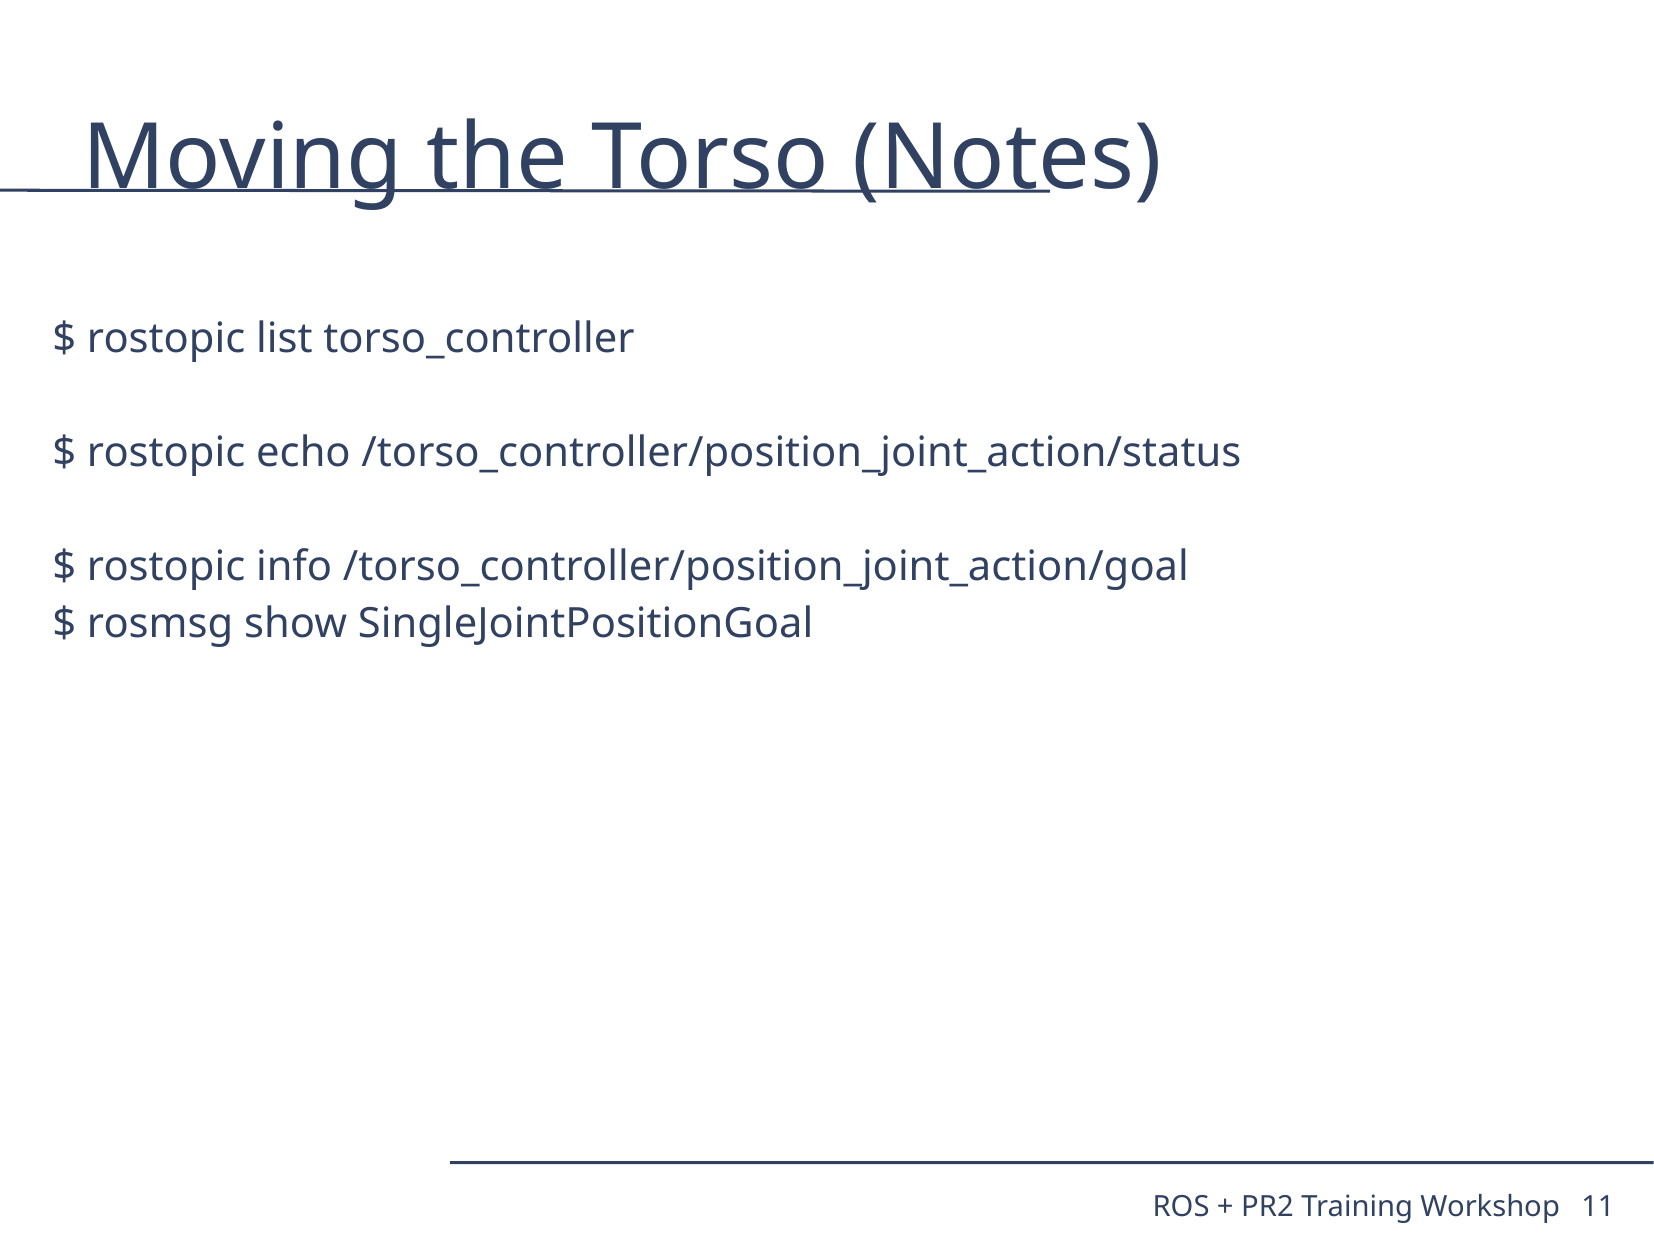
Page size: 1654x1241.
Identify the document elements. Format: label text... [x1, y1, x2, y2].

text_box [271, 617, 283, 636]
text_box [678, 617, 691, 634]
text_box [531, 617, 543, 636]
text_box [295, 617, 308, 634]
text_box [459, 617, 471, 624]
text_box $ rostopic list torso_controller $ rostopic echo /torso_controller/position_joint_action/status $ rostopic info /torso_controller/position_joint_action/goal $ rosmsg show SingleJointPositionGoal [37, 300, 1650, 592]
text_box [221, 592, 1459, 636]
text_box [423, 617, 435, 634]
text_box [759, 617, 772, 634]
text_box [494, 617, 507, 634]
title Moving the Torso (Notes) [82, 49, 1571, 257]
text_box [398, 617, 410, 636]
text_box [221, 618, 225, 634]
text_box [704, 617, 716, 636]
text_box [573, 610, 584, 622]
text_box [785, 626, 795, 634]
text_box [596, 617, 609, 634]
text_box [325, 619, 335, 636]
